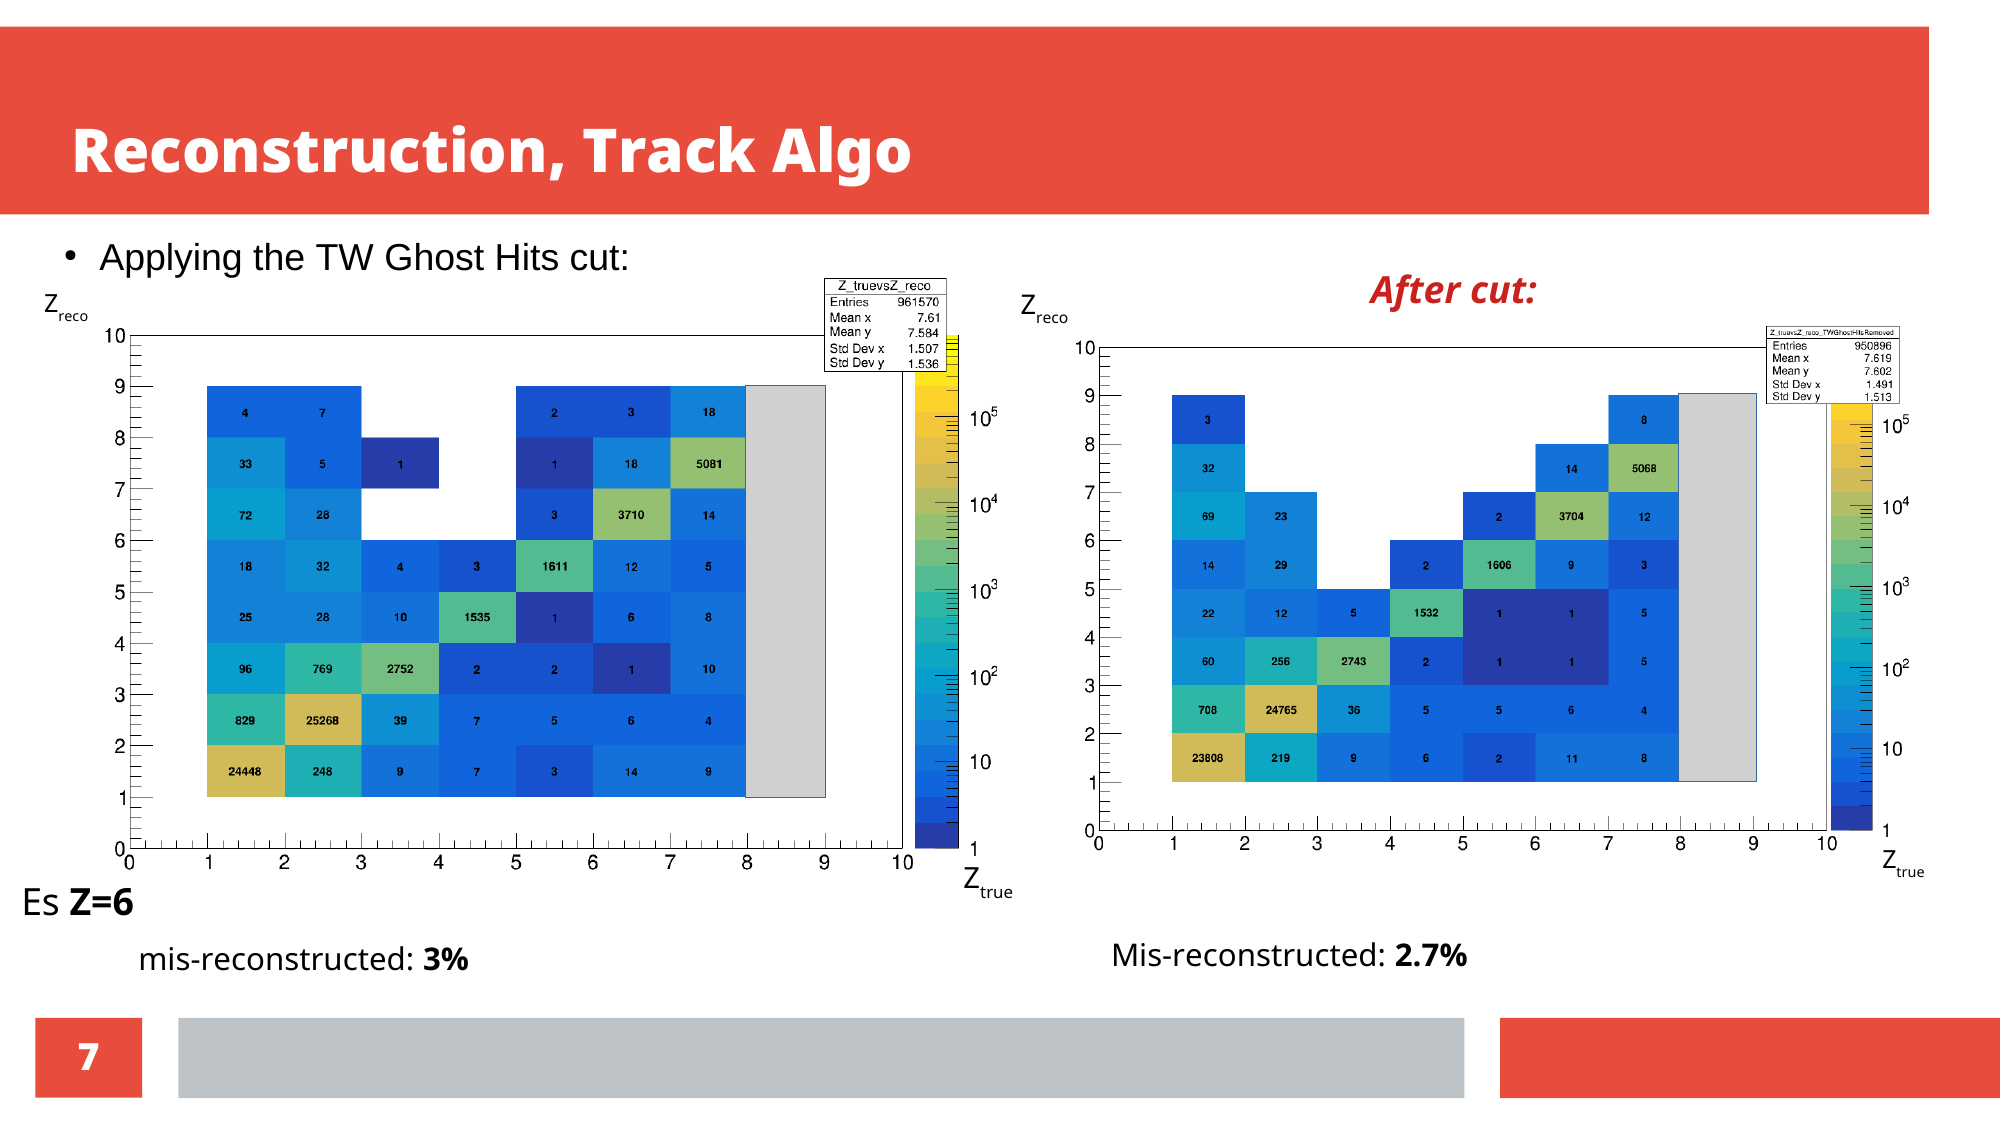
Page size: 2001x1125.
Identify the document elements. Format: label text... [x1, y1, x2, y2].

text_box Mis-reconstructed: 2.7% [1096, 929, 1738, 982]
text_box [1678, 393, 1757, 782]
text_box Ztrue [948, 852, 1041, 931]
title Reconstruction, Track Algo [71, 53, 1929, 182]
text_box [745, 385, 826, 798]
text_box mis-reconstructed: 3% [123, 934, 765, 986]
picture [1046, 331, 1913, 871]
text_box Zreco [29, 280, 133, 373]
text_box After cut: [1356, 261, 1624, 320]
picture [46, 331, 997, 888]
text_box Applying the TW Ghost Hits cut: [49, 182, 1929, 331]
text_box Zreco [1005, 279, 1109, 372]
text_box Ztrue [1867, 836, 1960, 899]
text_box Es Z=6 [6, 872, 222, 976]
